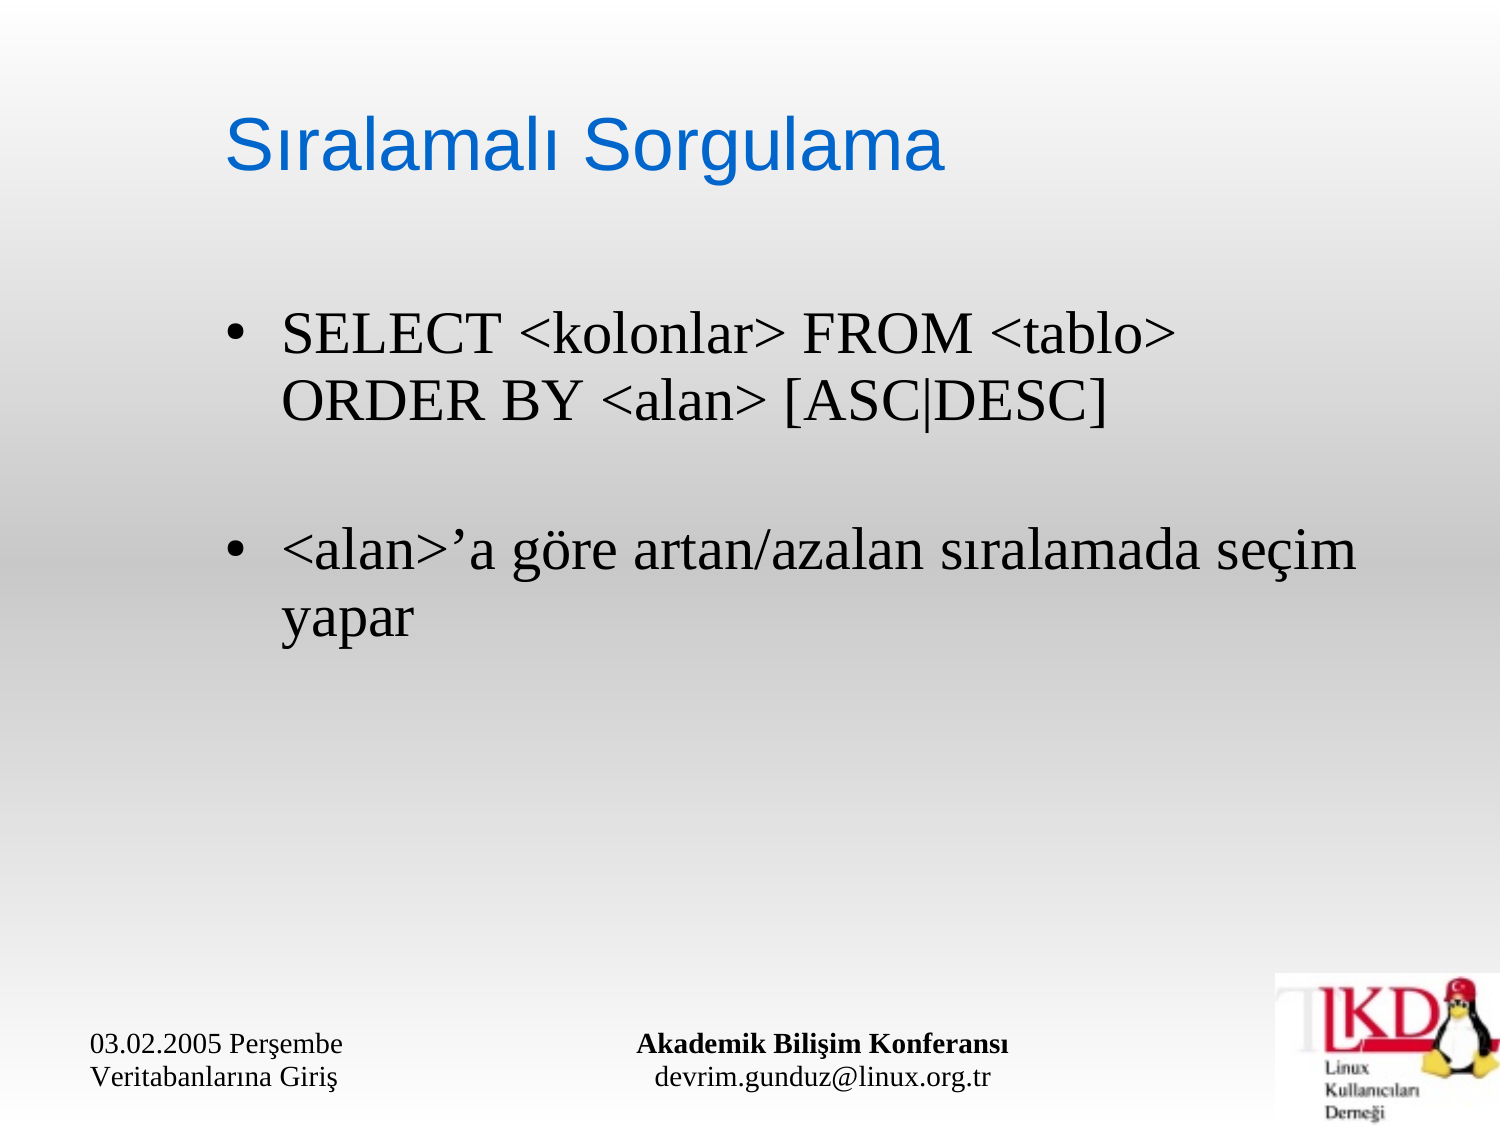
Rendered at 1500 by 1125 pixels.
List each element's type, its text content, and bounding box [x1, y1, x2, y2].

list SELECT <kolonlar> FROM <tablo> ORDER BY <alan> [ASC|DESC] <alan>’a göre artan/azalan sıralamada seçim yapar [224, 299, 1425, 975]
title Sıralamalı Sorgulama [224, 49, 1425, 238]
picture [1275, 973, 1500, 1125]
